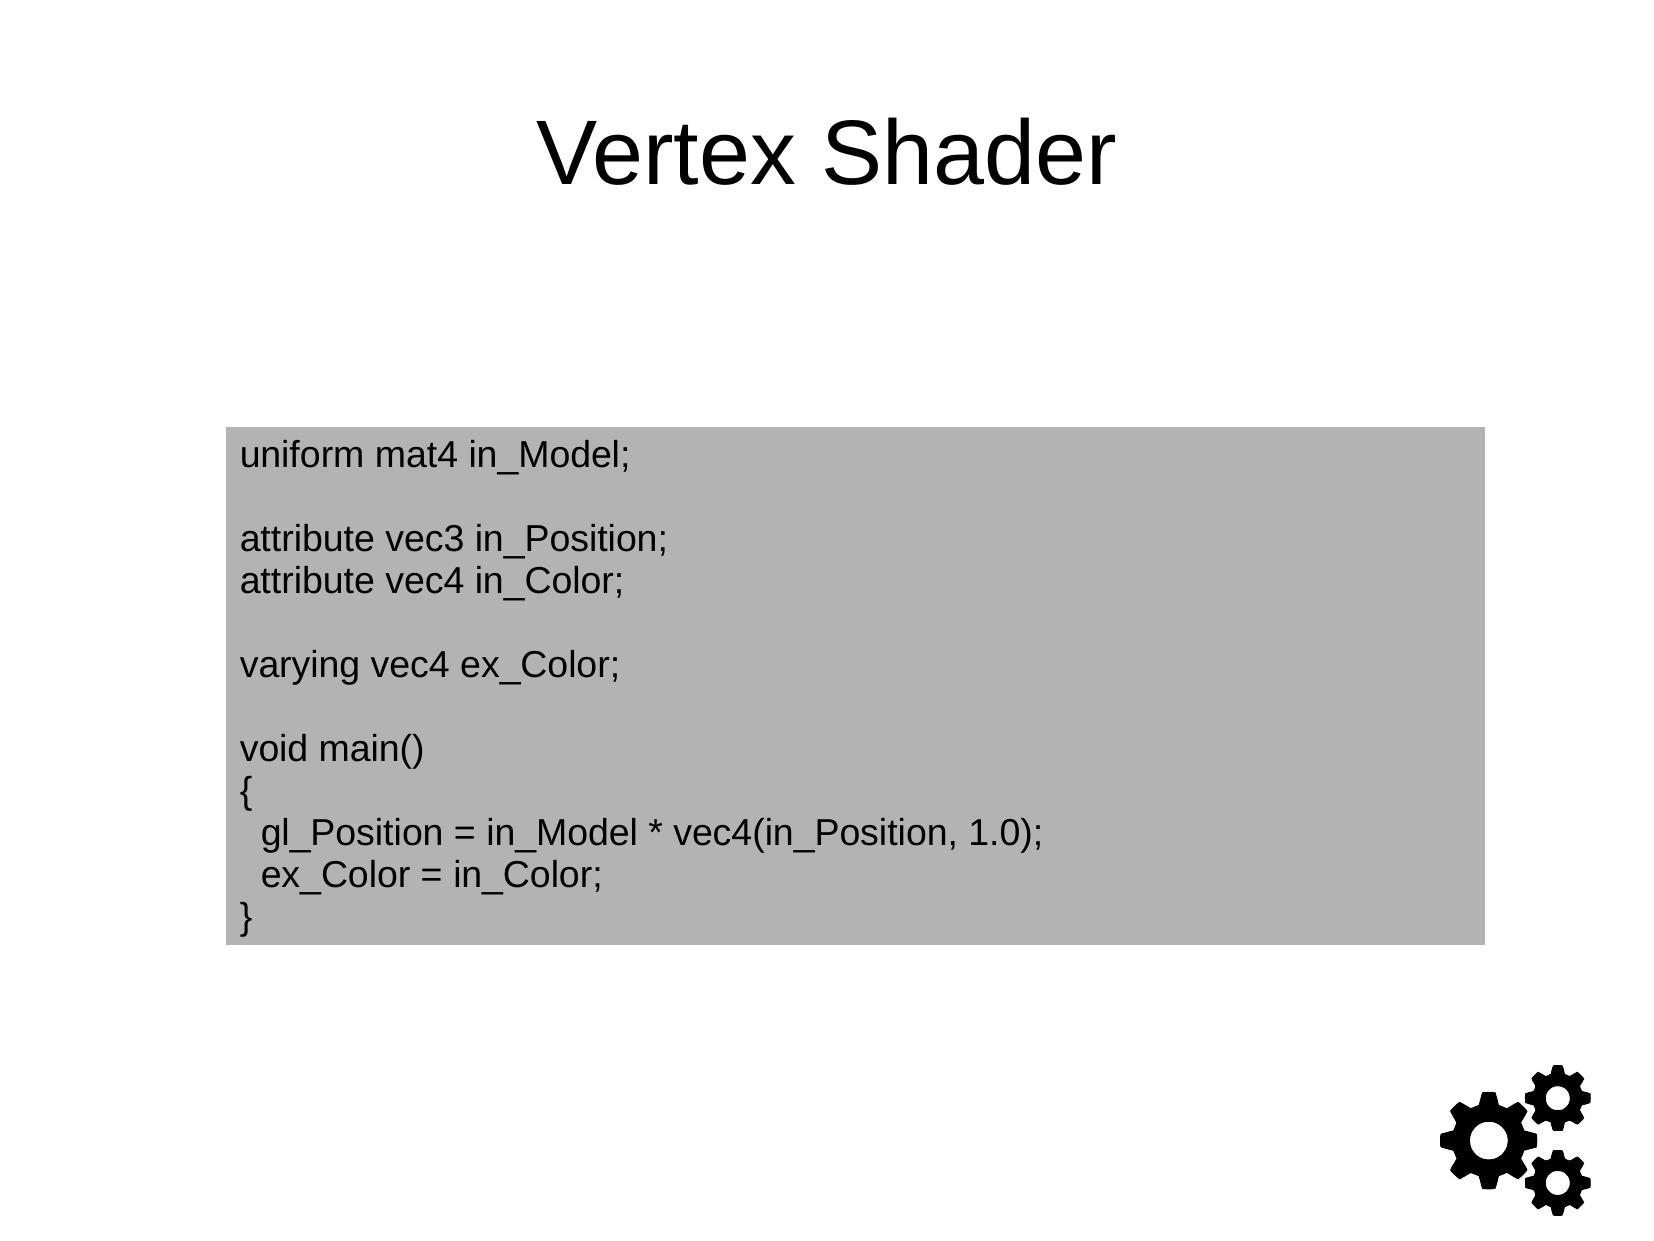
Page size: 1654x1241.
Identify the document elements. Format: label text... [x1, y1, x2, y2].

title Vertex Shader [82, 49, 1571, 257]
table_header uniform mat4 in_Model; attribute vec3 in_Position; attribute vec4 in_Color; varying vec4 ex_Color; void main() { gl_Position = in_Model * vec4(in_Position, 1.0); ex_Color = in_Color; } [226, 427, 1485, 945]
picture [1440, 1065, 1591, 1216]
